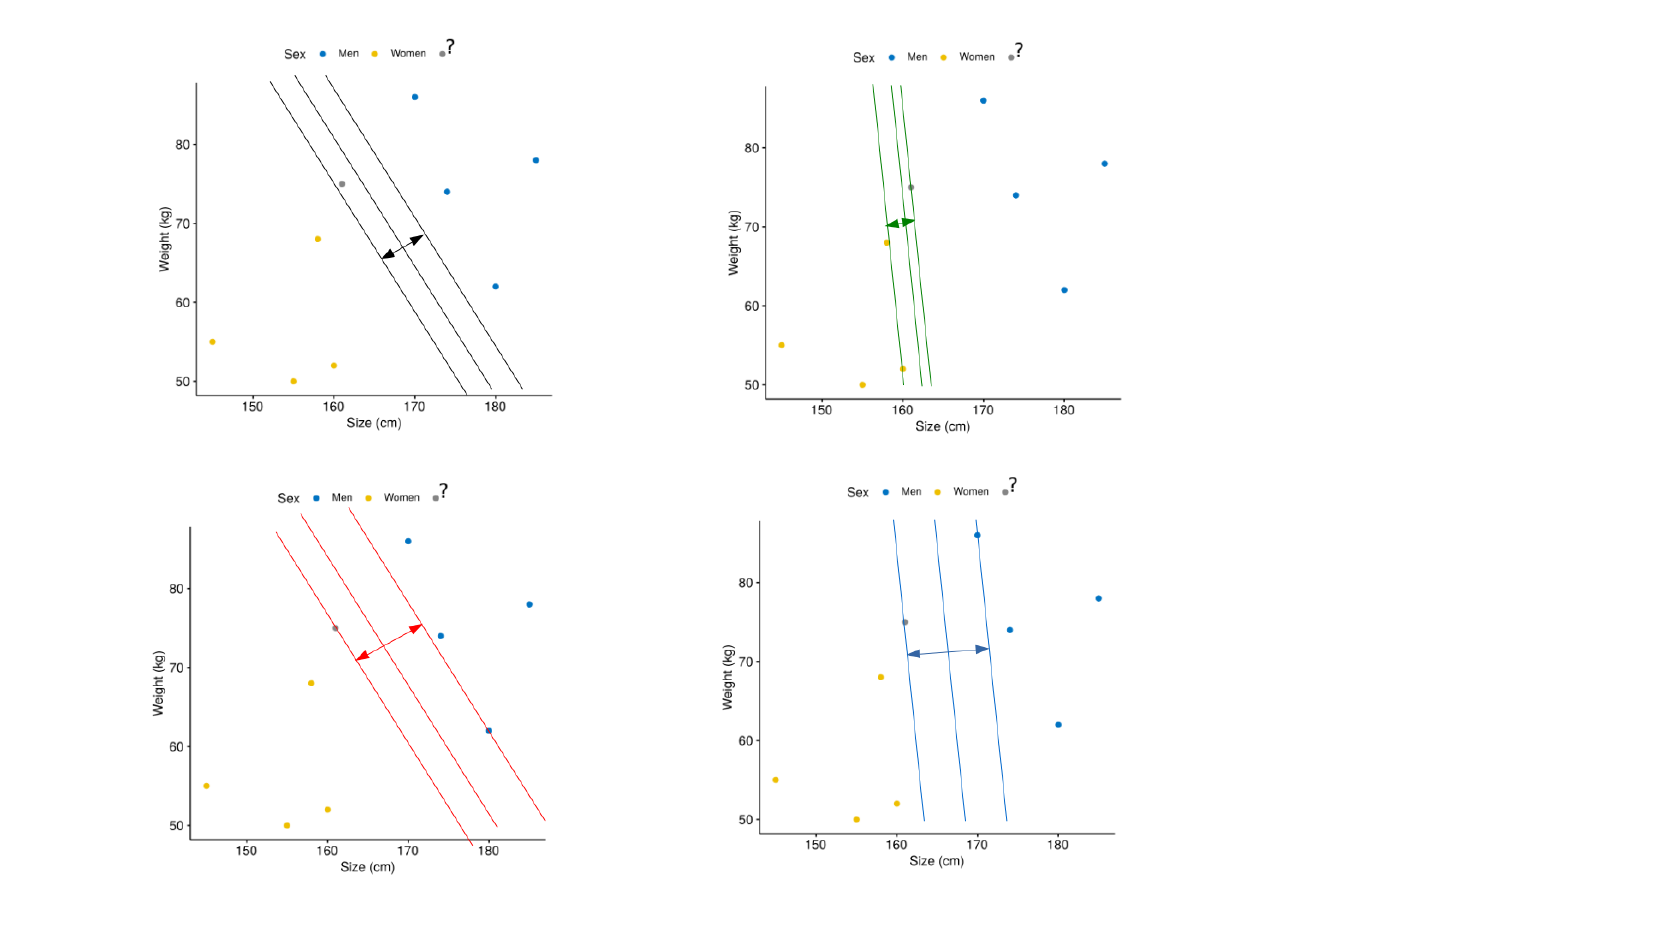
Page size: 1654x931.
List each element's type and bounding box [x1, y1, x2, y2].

picture [141, 460, 569, 888]
picture [706, 21, 1134, 449]
picture [141, 21, 569, 449]
picture [706, 460, 1134, 888]
